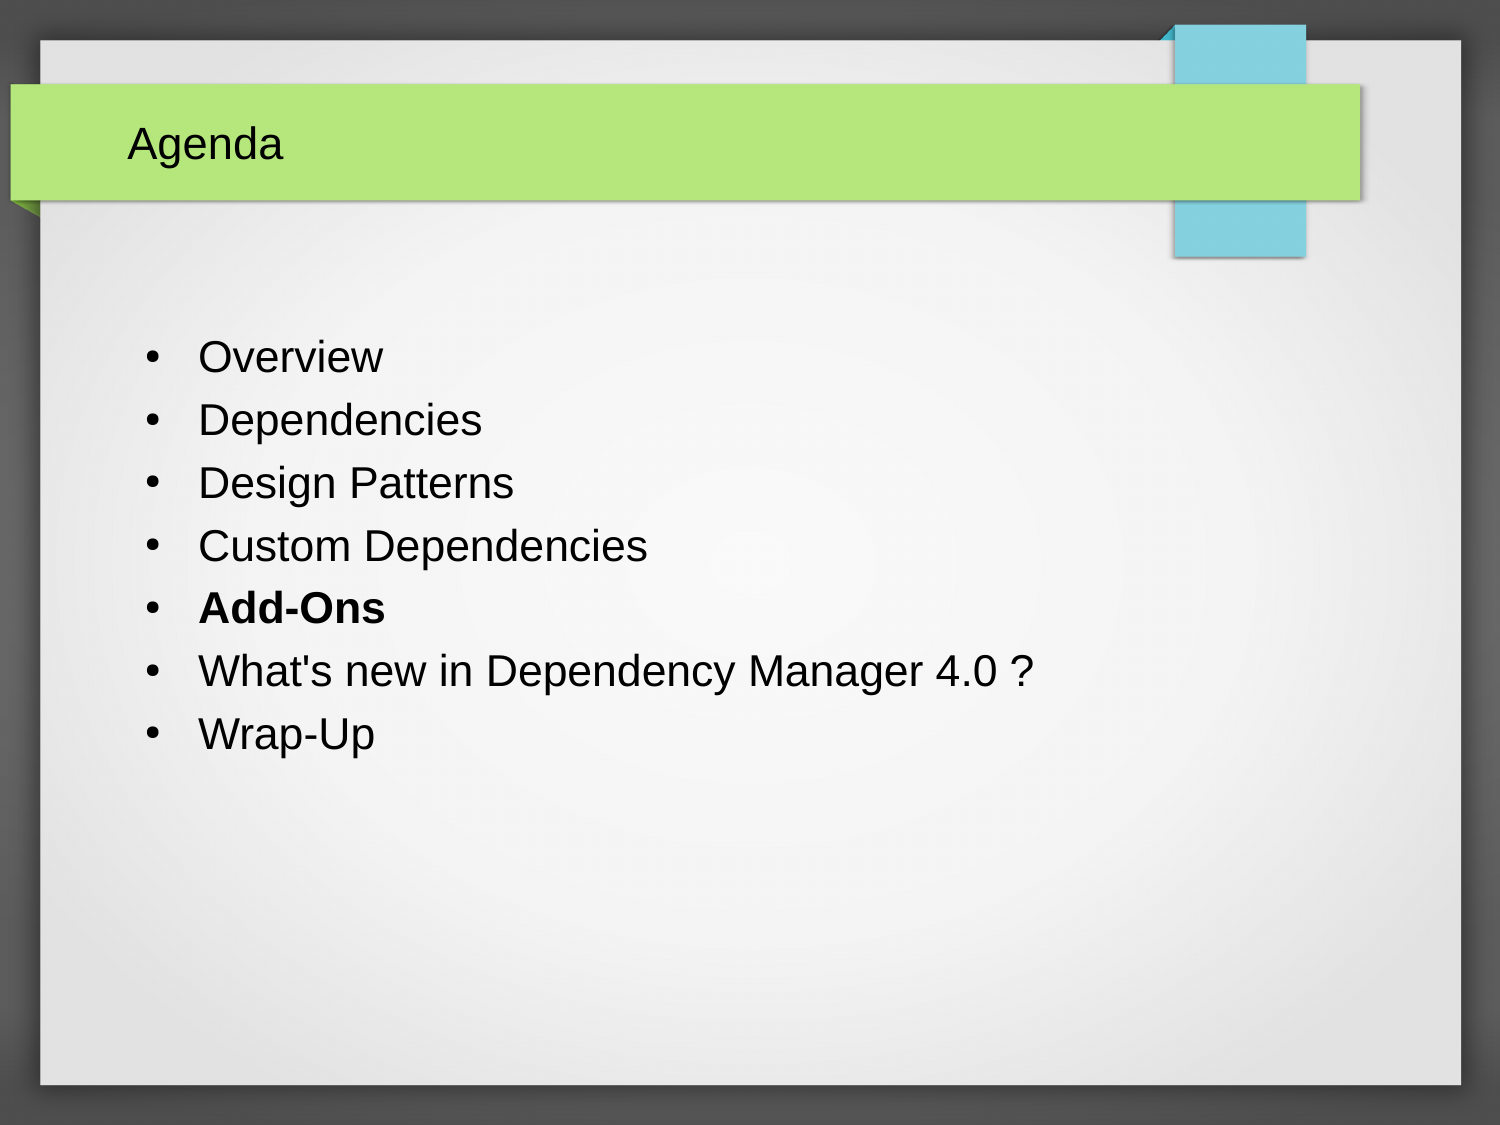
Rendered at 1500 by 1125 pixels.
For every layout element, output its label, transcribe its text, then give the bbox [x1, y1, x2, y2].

title Agenda [112, 42, 1388, 246]
picture [0, 0, 1500, 1125]
list Overview Dependencies Design Patterns Custom Dependencies Add-Ons What's new in Dependency Manager 4.0 ? Wrap-Up [112, 324, 1388, 978]
